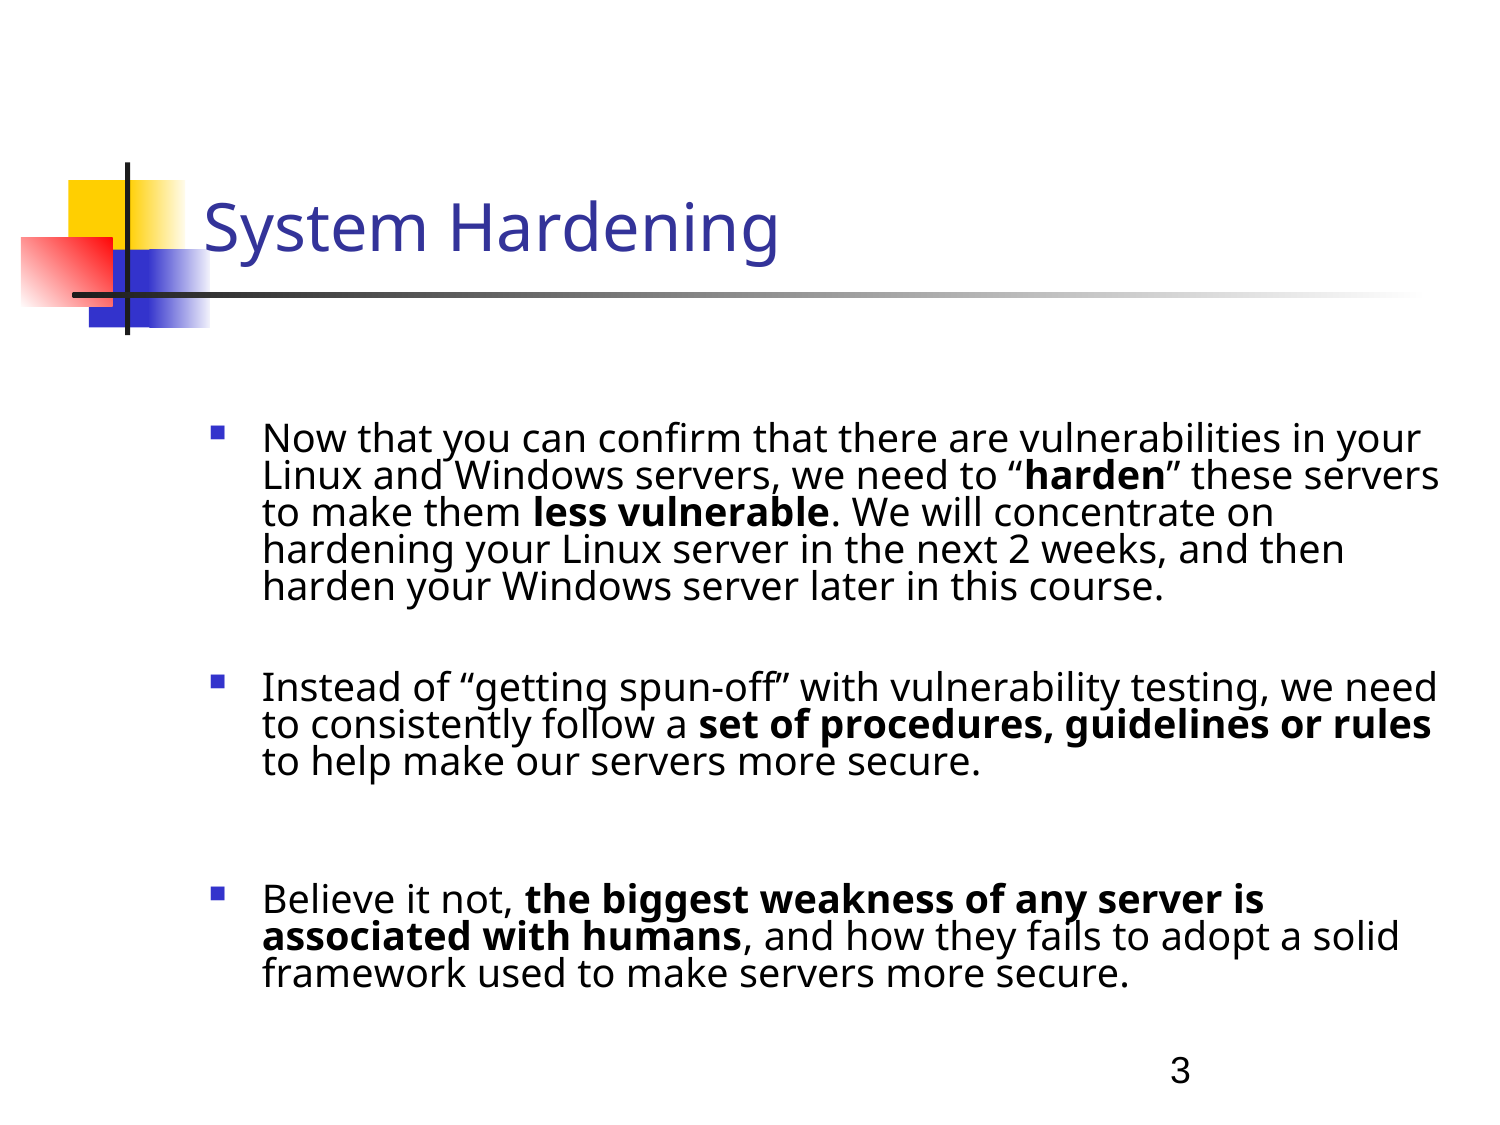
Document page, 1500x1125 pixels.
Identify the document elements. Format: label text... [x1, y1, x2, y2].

list Now that you can confirm that there are vulnerabilities in your Linux and Windows servers, we need to “harden” these servers to make them less vulnerable. We will concentrate on hardening your Linux server in the next 2 weeks, and then harden your Windows server later in this course. Instead of “getting spun-off” with vulnerability testing, we need to consistently follow a set of procedures, guidelines or rules to help make our servers more secure. Believe it not, the biggest weakness of any server is associated with humans, and how they fails to adopt a solid framework used to make servers more secure. [193, 331, 1469, 1007]
title System Hardening [188, 35, 1468, 276]
